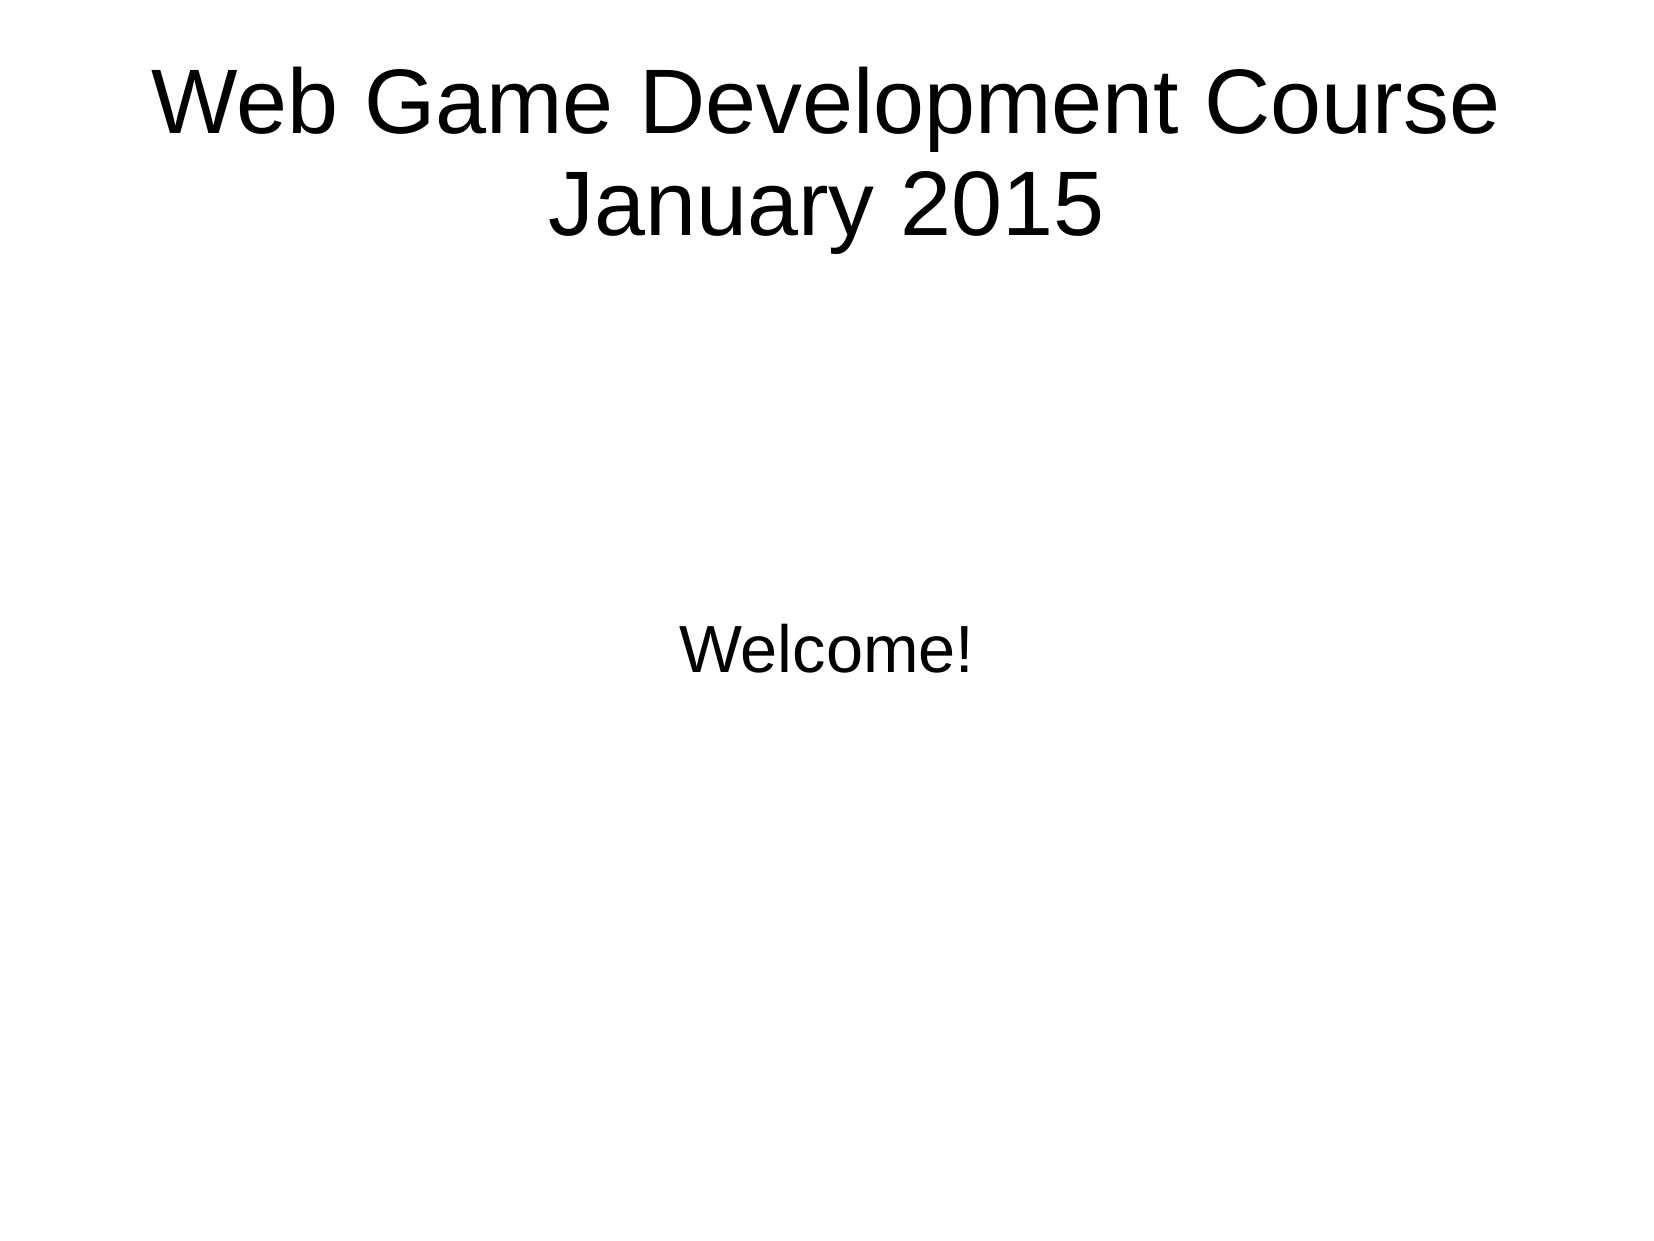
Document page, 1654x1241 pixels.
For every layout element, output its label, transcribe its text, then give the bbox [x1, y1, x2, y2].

subtitle Welcome! [82, 290, 1571, 1010]
title Web Game Development Course January 2015 [82, 49, 1571, 257]
